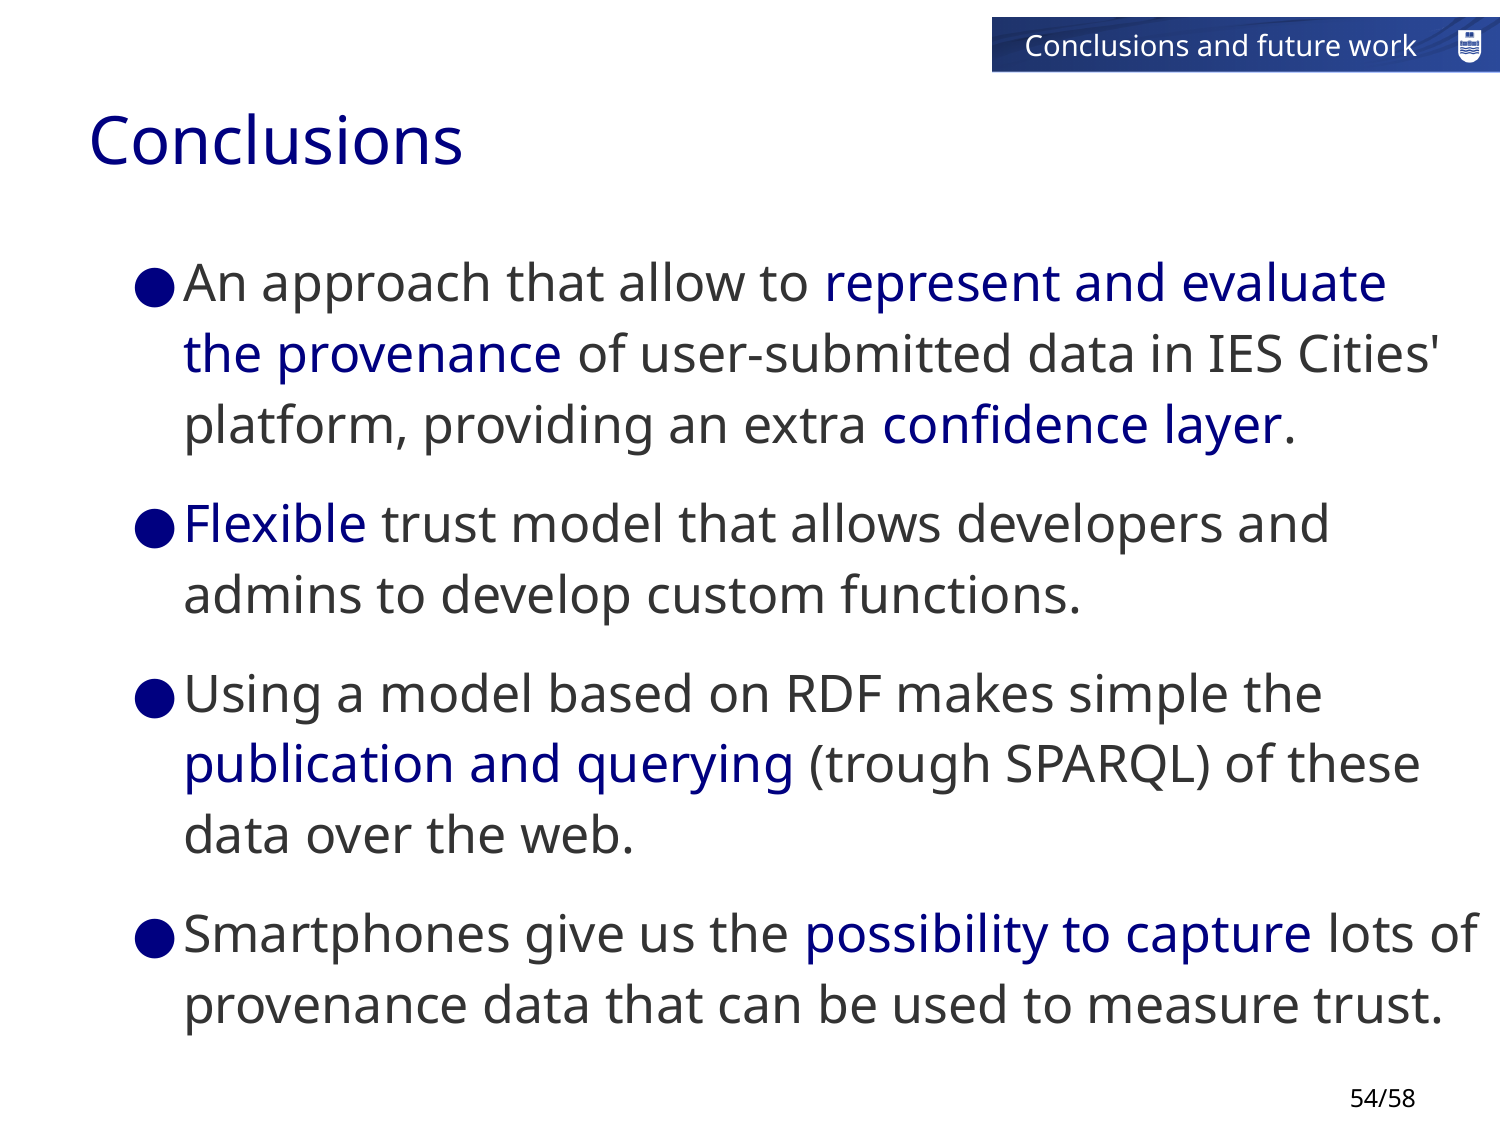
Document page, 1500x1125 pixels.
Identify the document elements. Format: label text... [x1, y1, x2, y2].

picture [992, 17, 1500, 73]
text_box Conclusions and future work [1009, 17, 1483, 67]
list An approach that allow to represent and evaluate the provenance of user-submitted data in IES Cities' platform, providing an extra confidence layer. Flexible trust model that allows developers and admins to develop custom functions. Using a model based on RDF makes simple the publication and querying (trough SPARQL) of these data over the web. Smartphones give us the possibility to capture lots of provenance data that can be used to measure trust. [100, 238, 1495, 1063]
title Conclusions [2, 99, 1365, 177]
